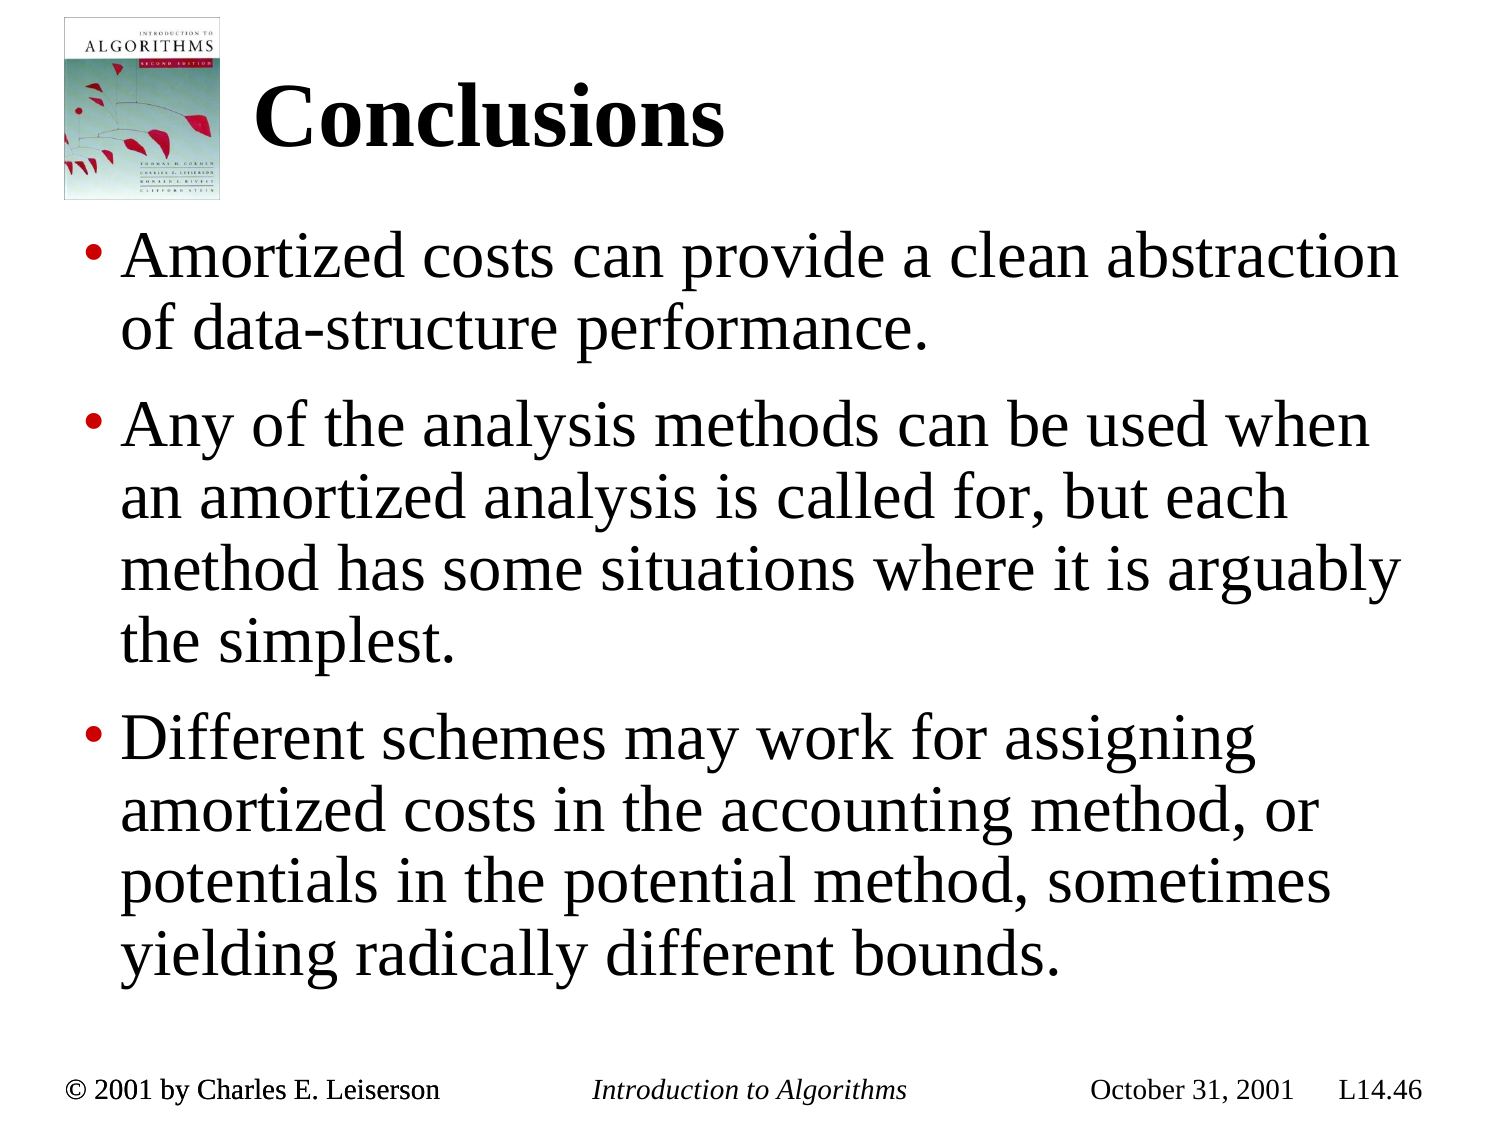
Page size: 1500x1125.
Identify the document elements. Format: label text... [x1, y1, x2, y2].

title Conclusions [237, 24, 1475, 213]
text_box October 31, 2001 L14.<number> [982, 1062, 1438, 1113]
text_box Introduction to Algorithms [577, 1062, 923, 1113]
text_box Amortized costs can provide a clean abstraction of data-structure performance. Any of the analysis methods can be used when an amortized analysis is called for, but each method has some situations where it is arguably the simplest. Different schemes may work for assigning amortized costs in the accounting method, or potentials in the potential method, sometimes yielding radically different bounds. [68, 212, 1434, 998]
picture [64, 17, 220, 200]
